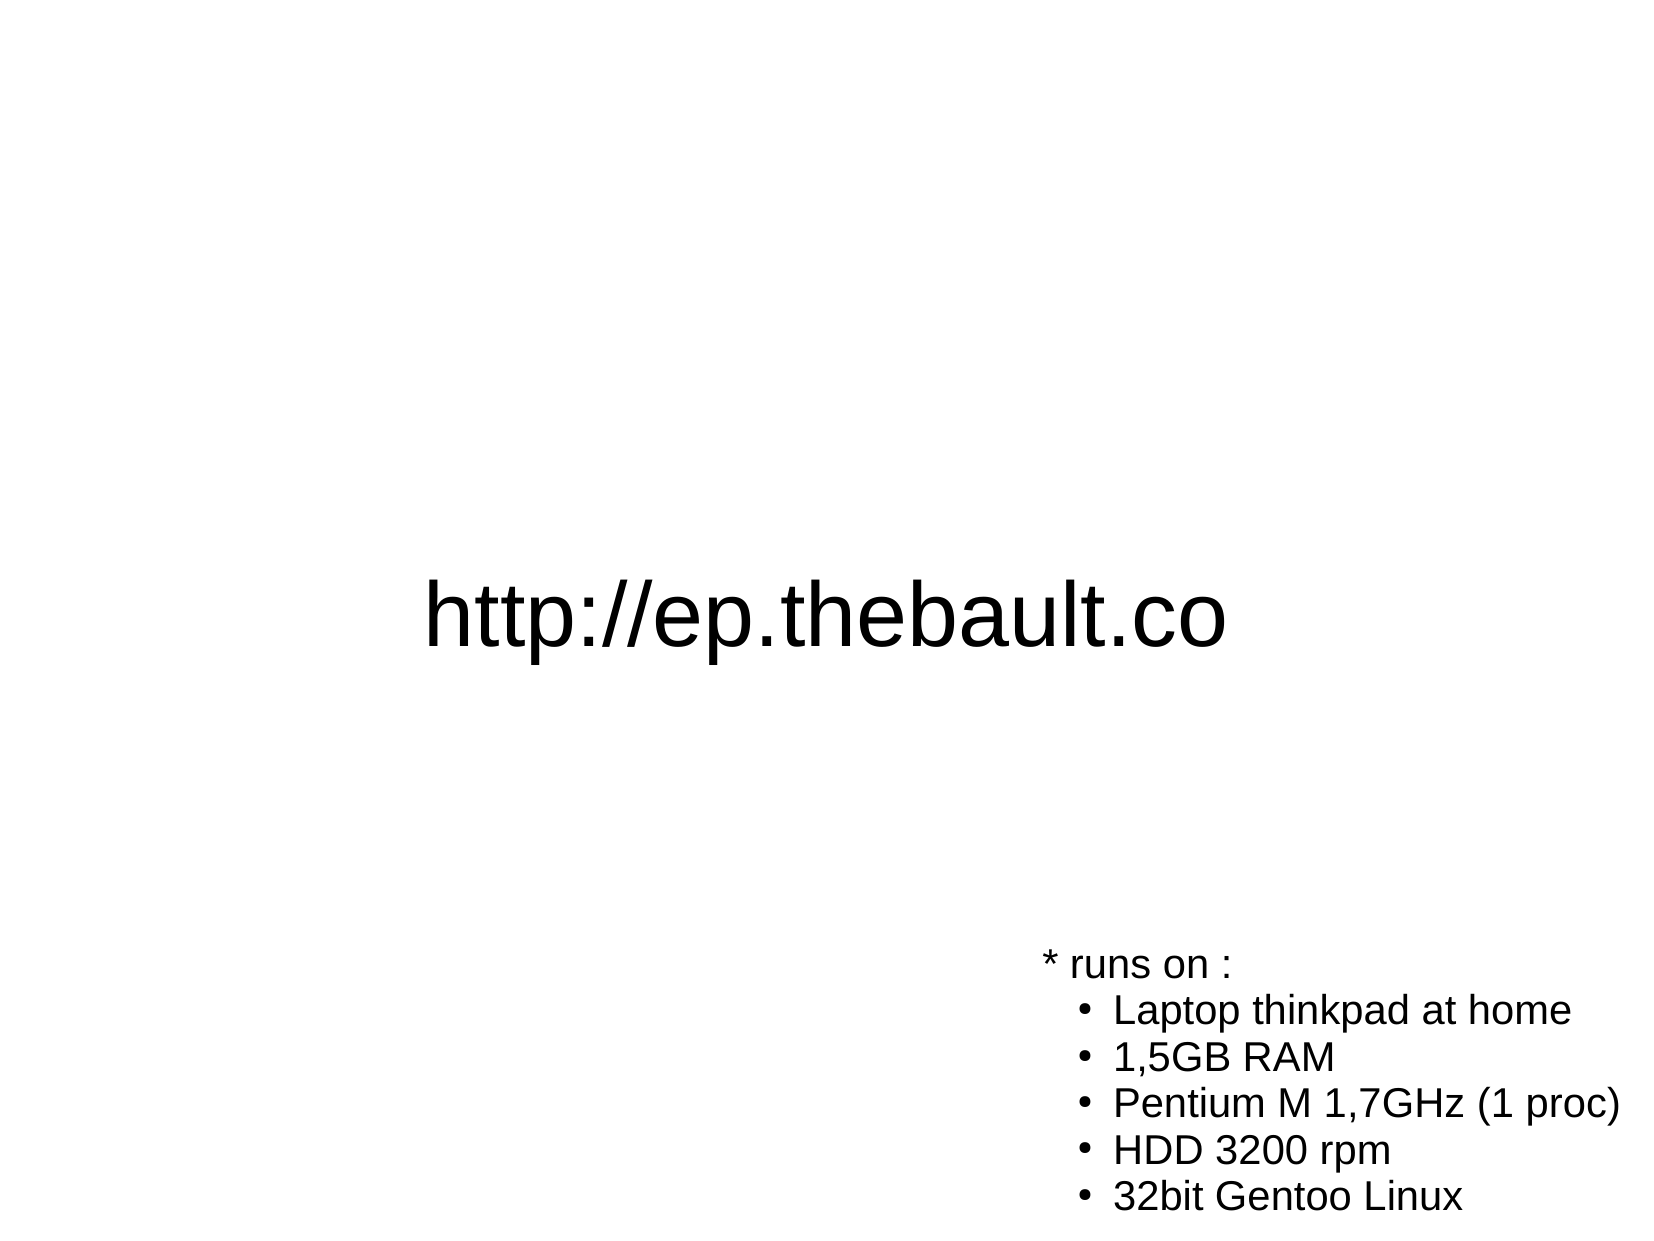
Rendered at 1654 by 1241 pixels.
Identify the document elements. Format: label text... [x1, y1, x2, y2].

title http://ep.thebault.co [82, 0, 1571, 666]
text_box * runs on : Laptop thinkpad at home 1,5GB RAM Pentium M 1,7GHz (1 proc) HDD 3200 rpm 32bit Gentoo Linux [1027, 933, 1637, 1227]
